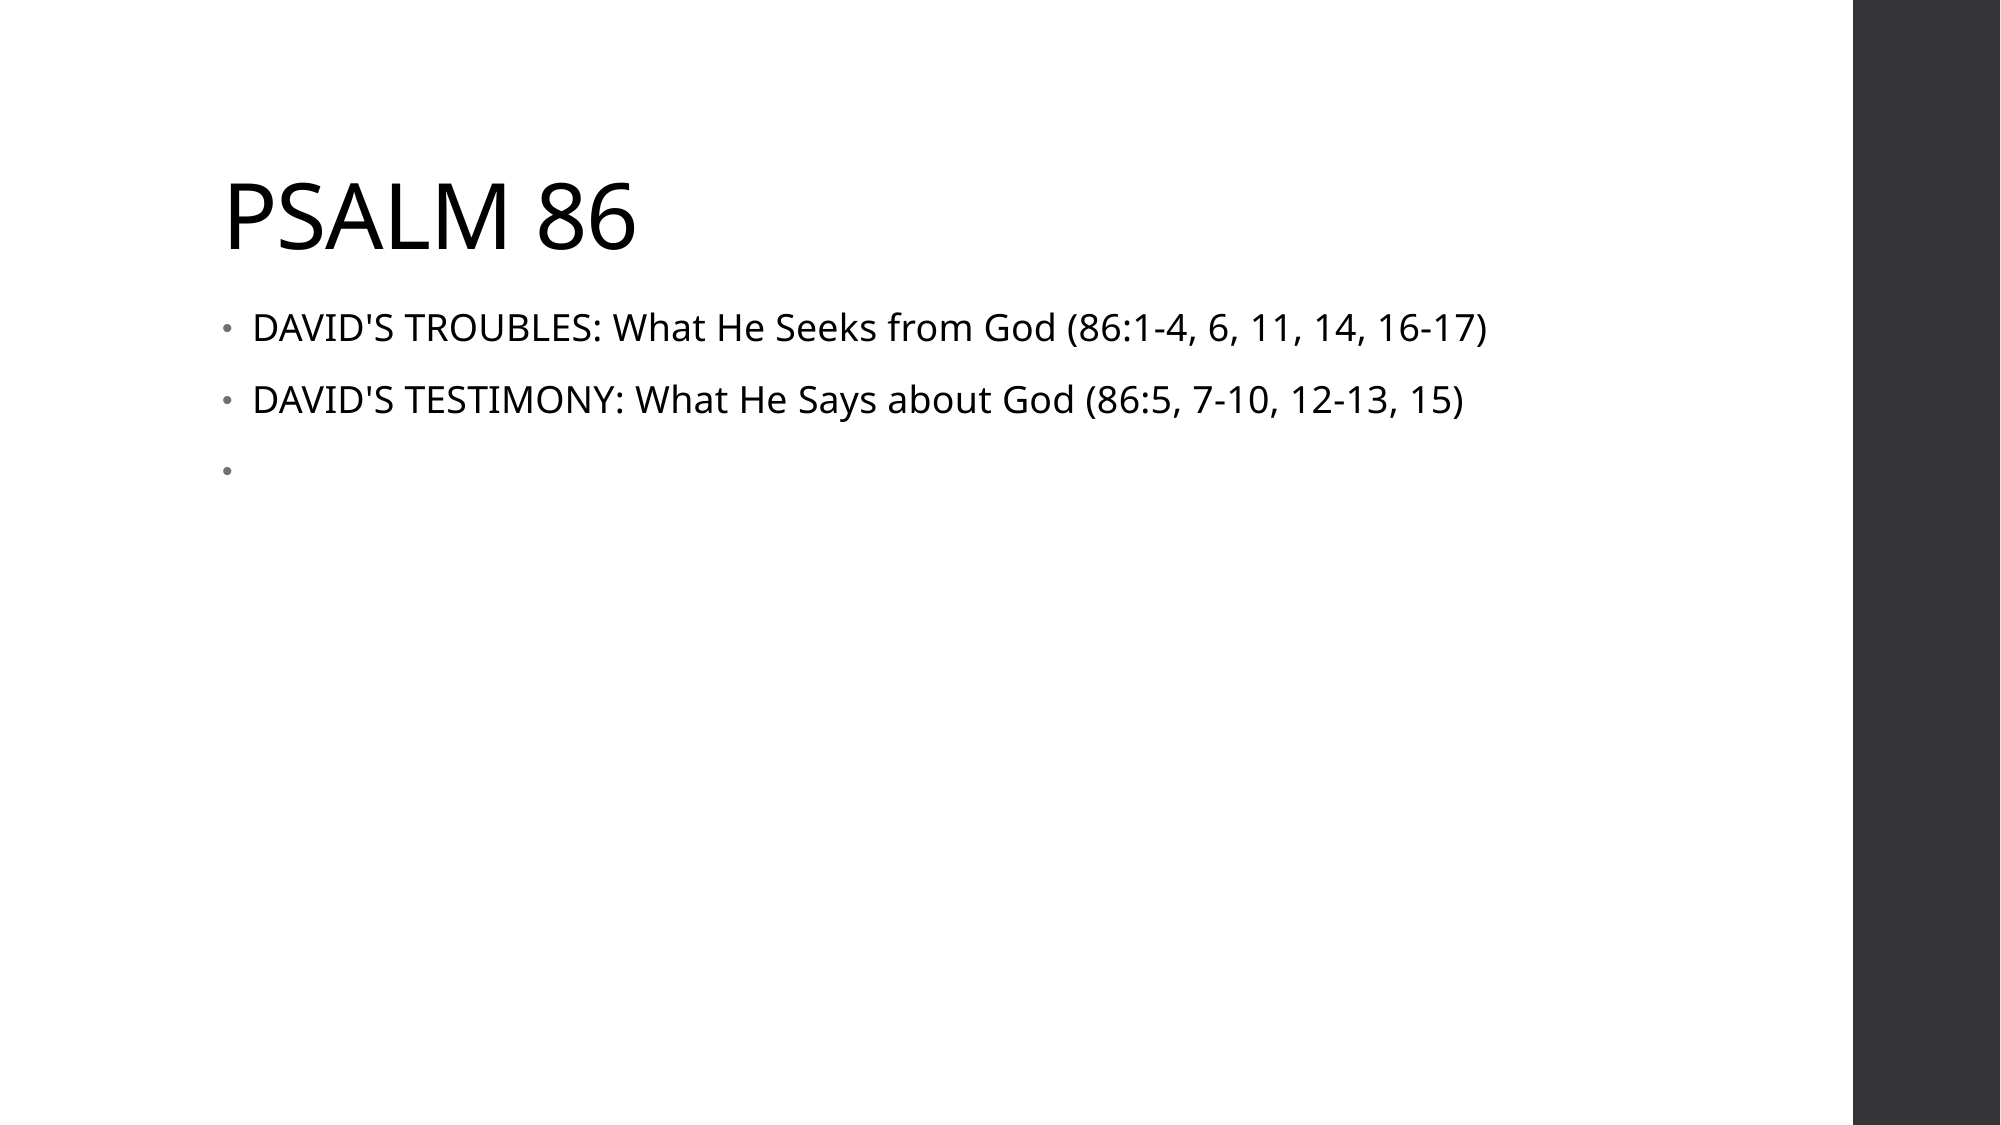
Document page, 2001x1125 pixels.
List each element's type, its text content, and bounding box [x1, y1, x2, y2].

list DAVID'S TROUBLES: What He Seeks from God (86:1-4, 6, 11, 14, 16-17) DAVID'S TESTIMONY: What He Says about God (86:5, 7-10, 12-13, 15) [206, 299, 1617, 1014]
title PSALM 86 [206, 60, 1797, 278]
